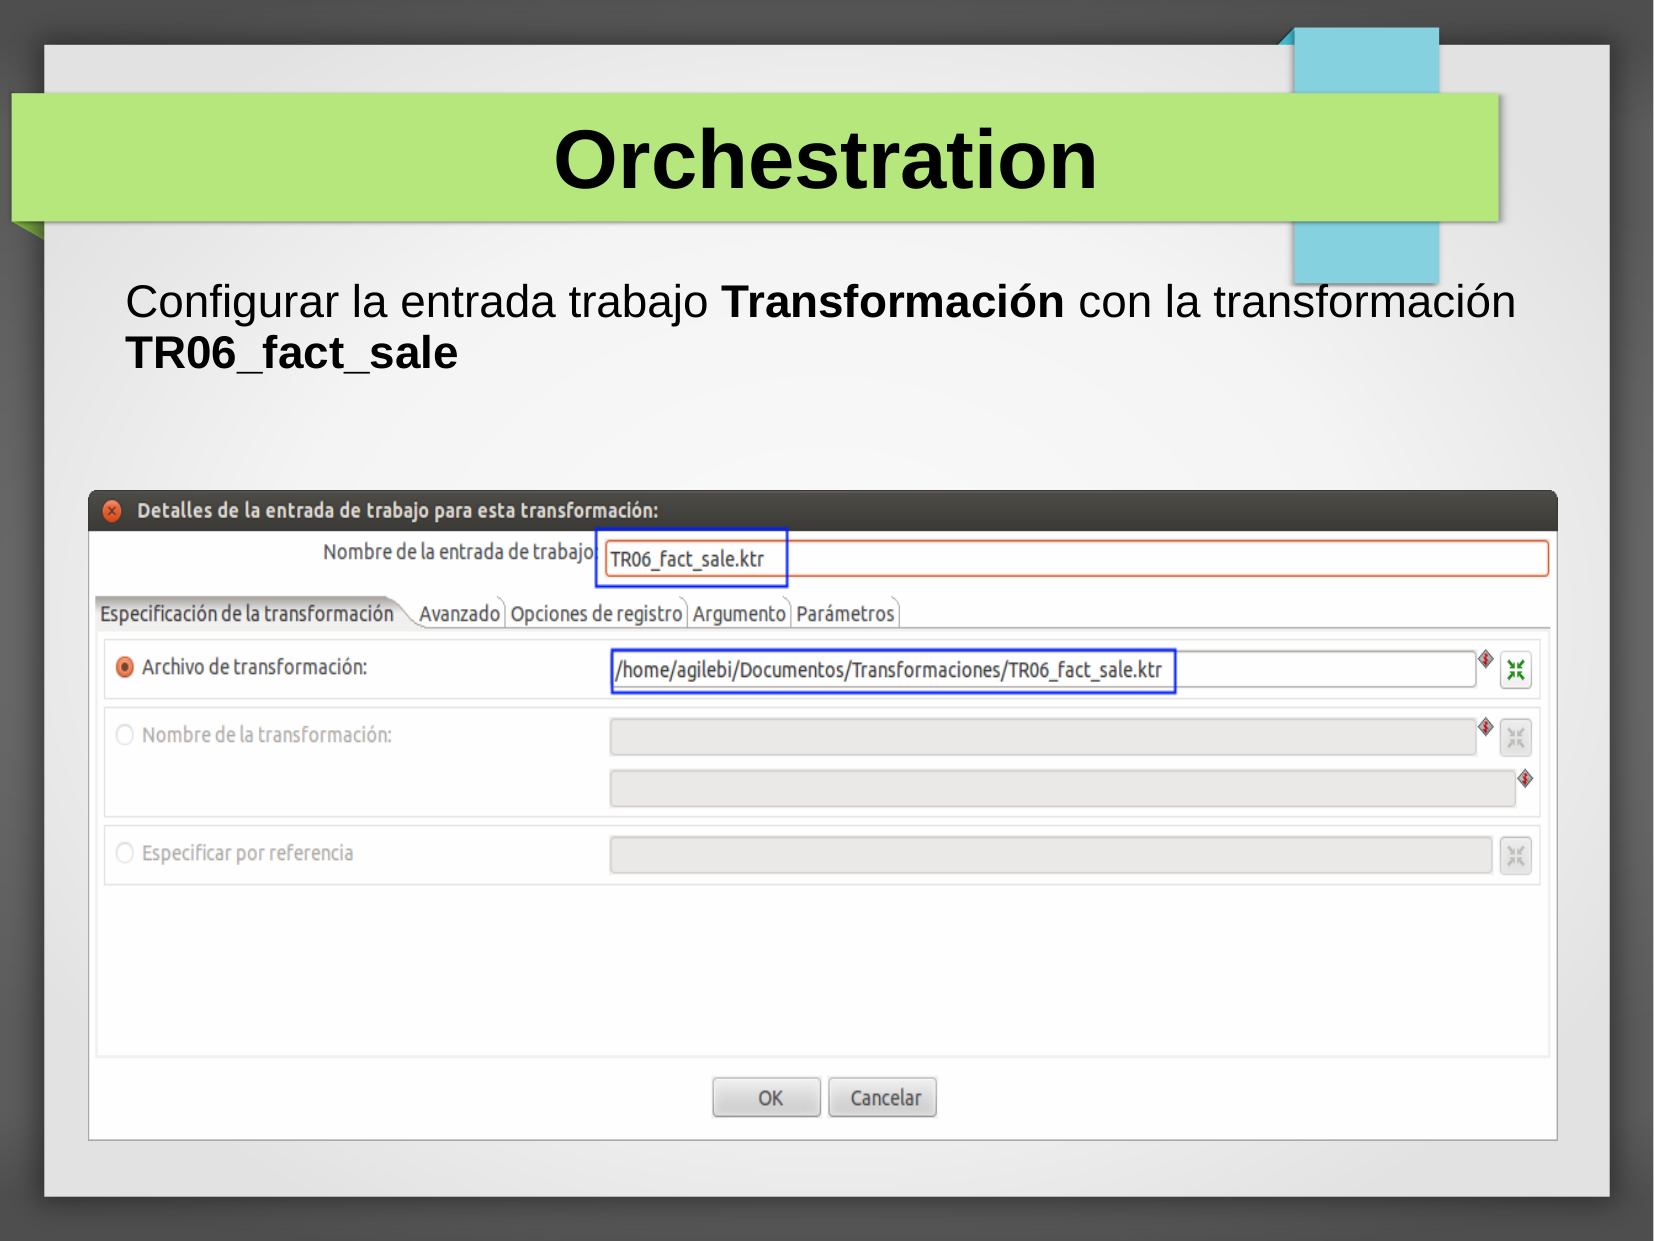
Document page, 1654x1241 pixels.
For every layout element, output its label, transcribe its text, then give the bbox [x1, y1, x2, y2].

text_box Configurar la entrada trabajo Transformación con la transformación TR06_fact_sale [110, 268, 1545, 386]
title Orchestration [70, 106, 1583, 213]
picture [0, 0, 1654, 1241]
